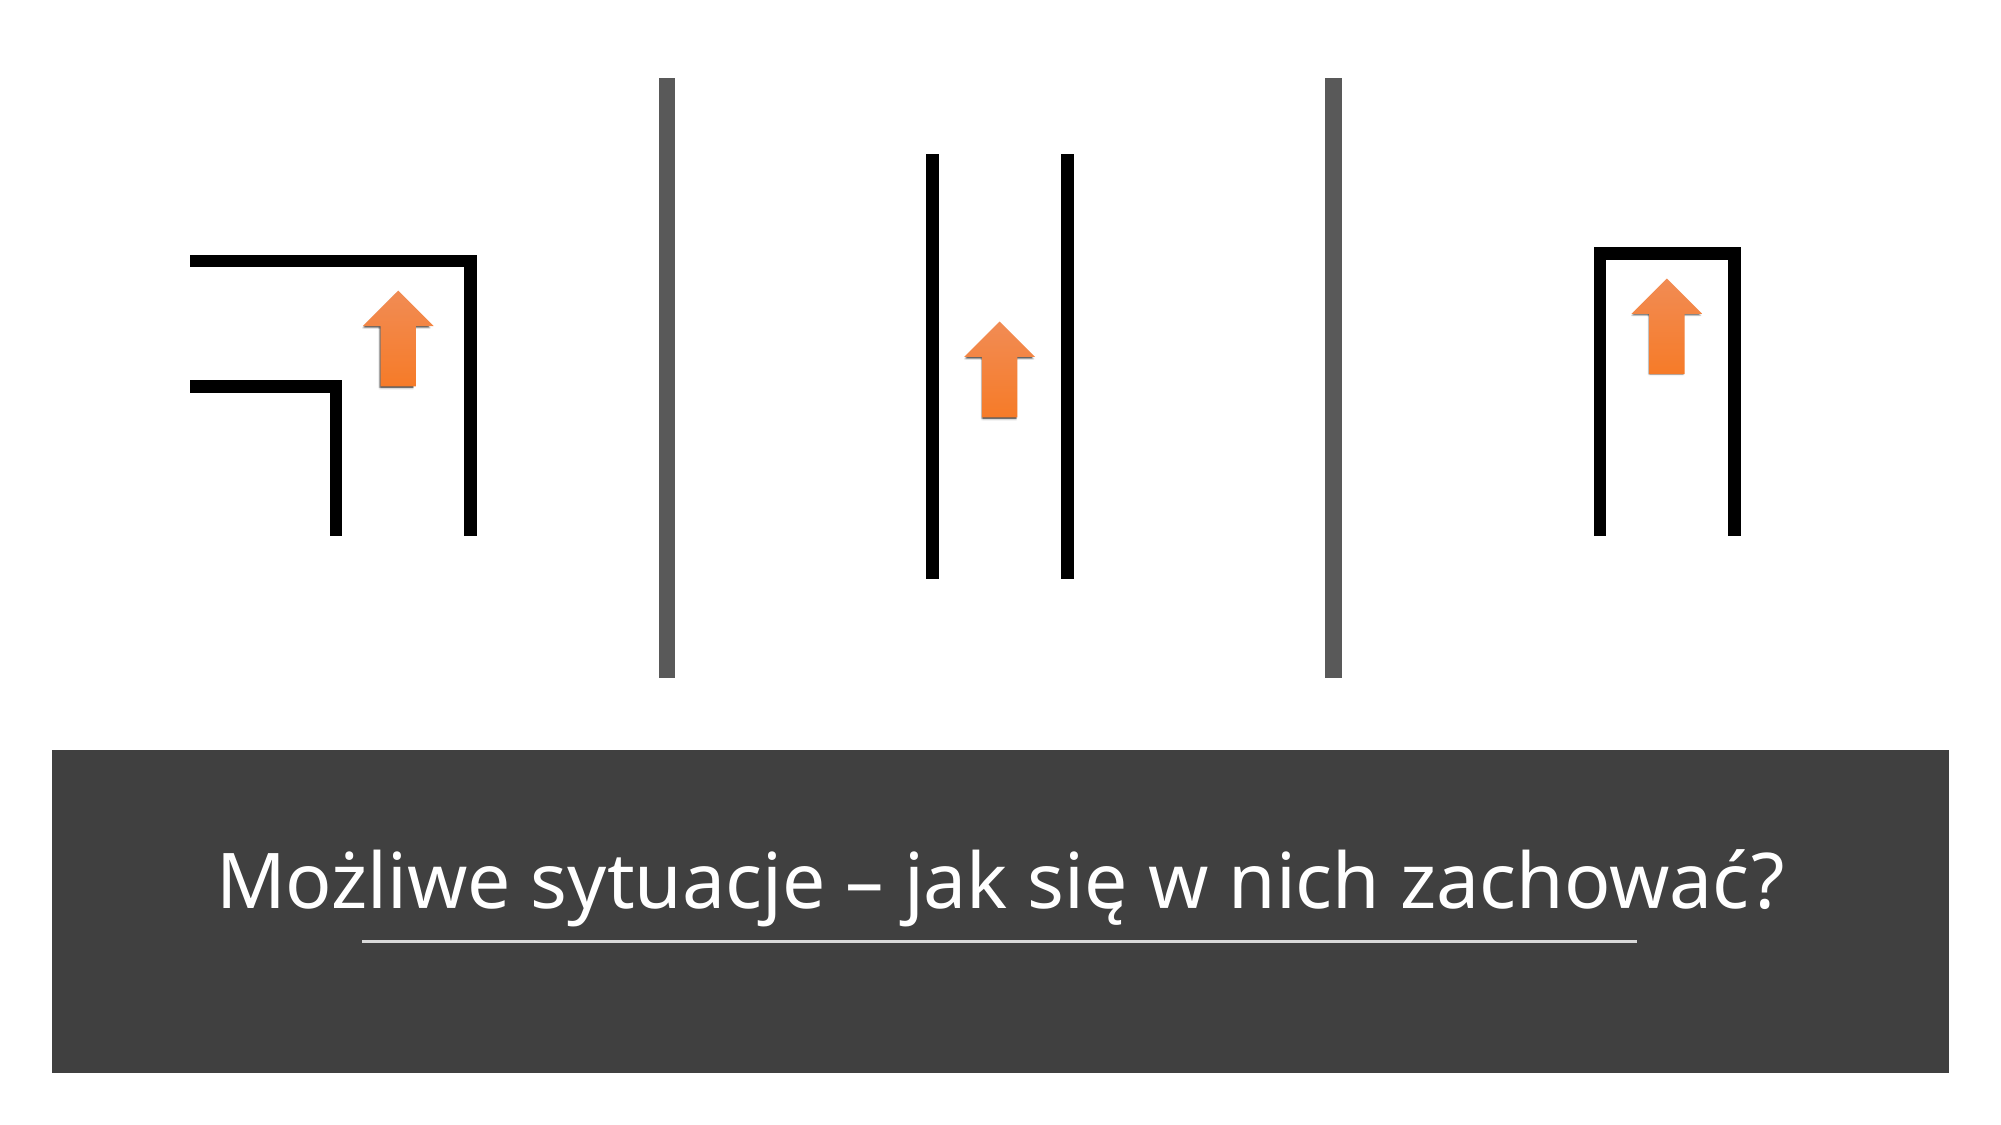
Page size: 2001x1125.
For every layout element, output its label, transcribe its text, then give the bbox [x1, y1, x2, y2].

title Możliwe sytuacje – jak się w nich zachować? [86, 780, 1914, 933]
text_box [0, 0, 2000, 1125]
